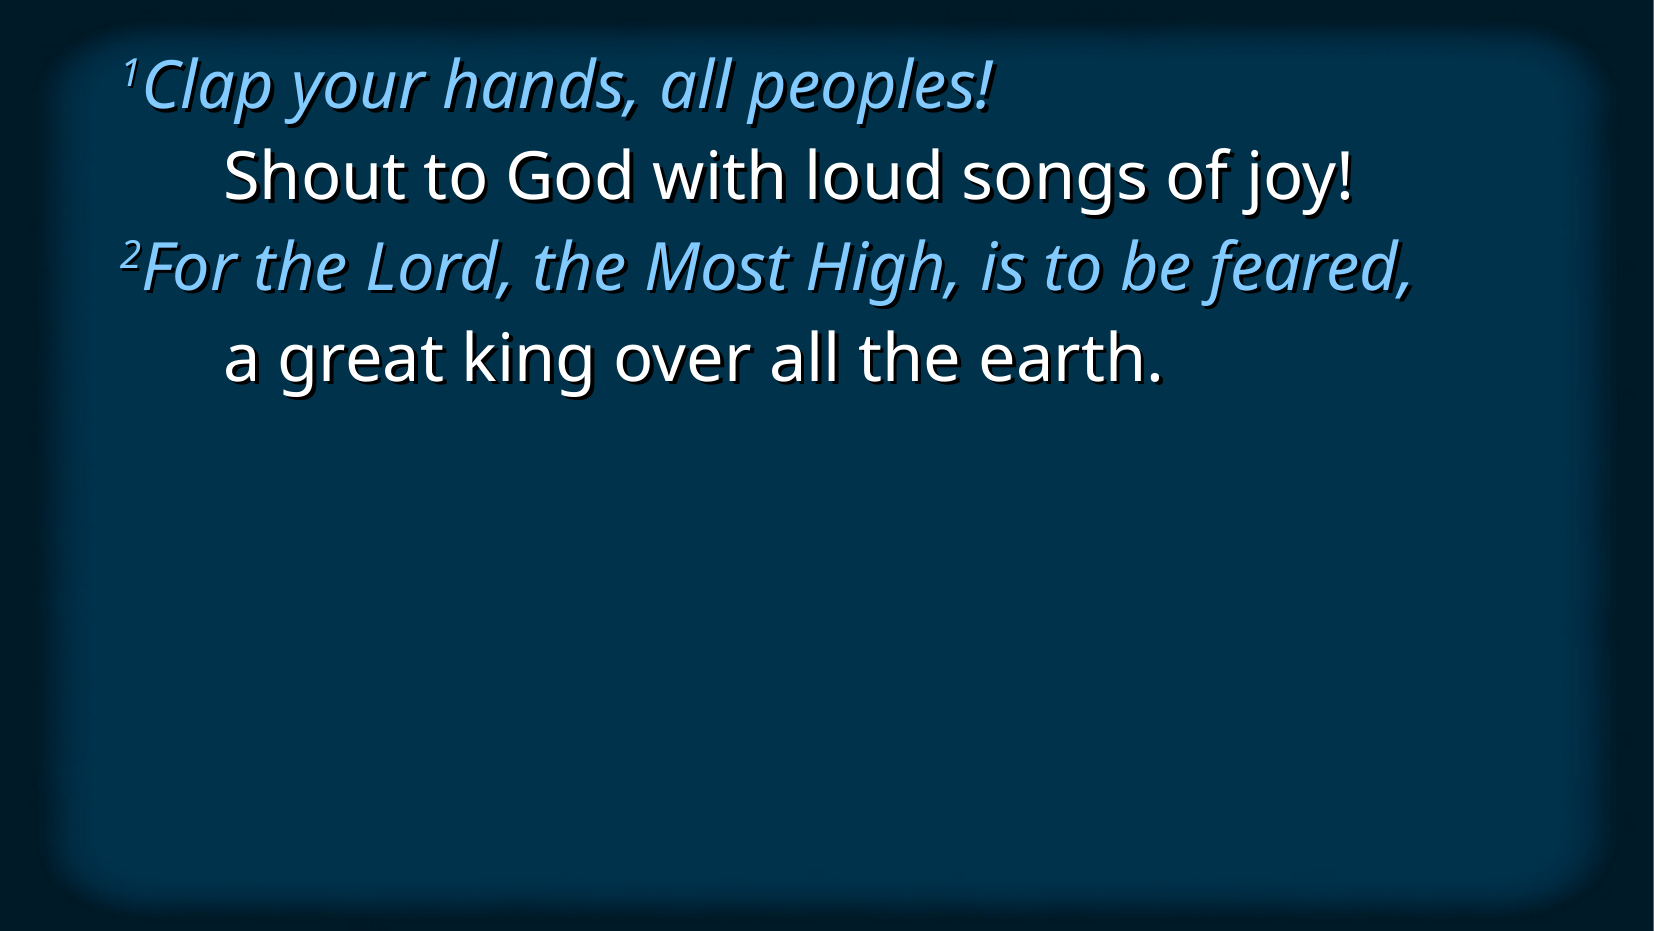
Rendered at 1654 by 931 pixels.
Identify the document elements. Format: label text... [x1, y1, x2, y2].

picture [0, 0, 1654, 931]
text_box 1Clap your hands, all peoples! Shout to God with loud songs of joy! 2For the Lord, the Most High, is to be feared, a great king over all the earth. [105, 30, 1546, 400]
